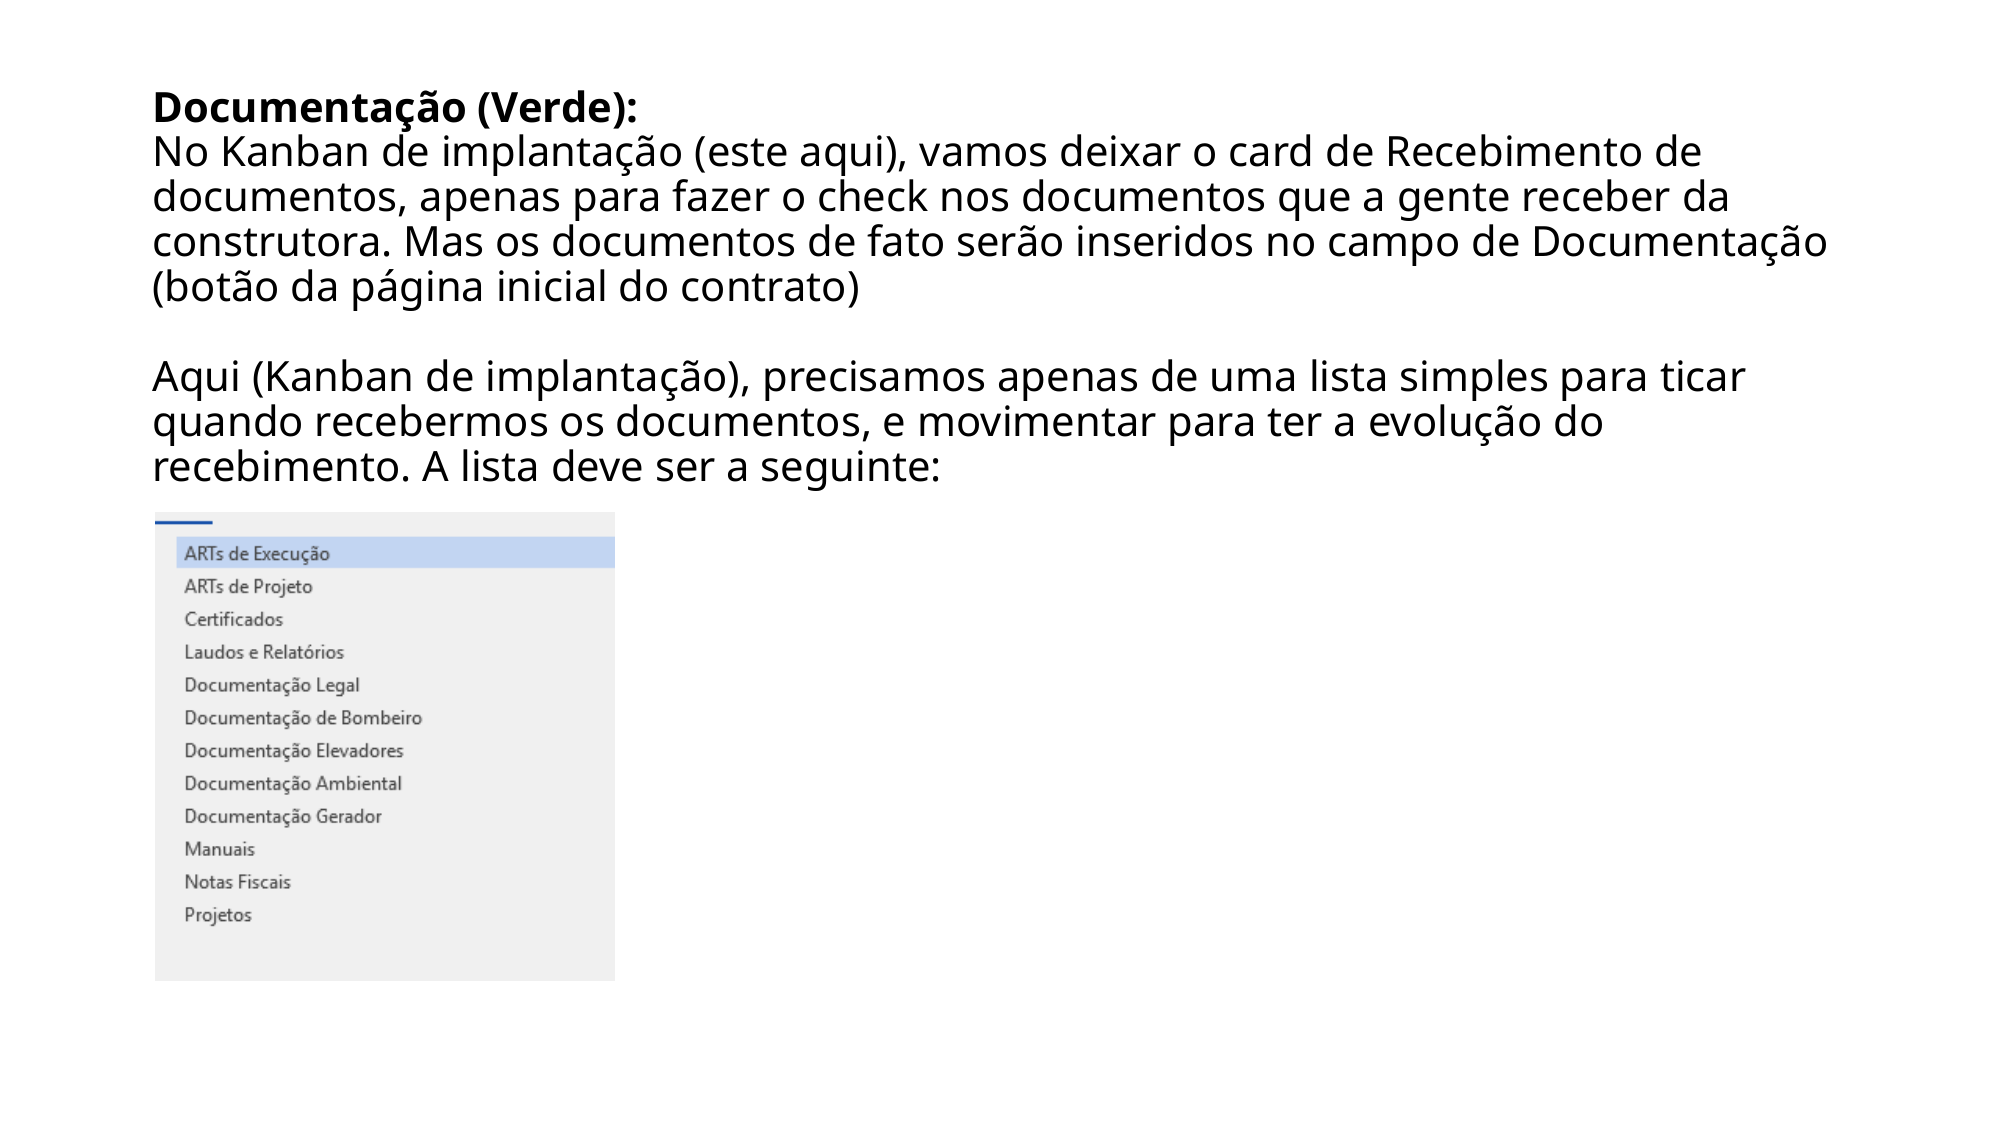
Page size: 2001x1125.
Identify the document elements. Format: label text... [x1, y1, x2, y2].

text_box No Kanban de implantação (este aqui), vamos deixar o card de Recebimento de documentos, apenas para fazer o check nos documentos que a gente receber da construtora. Mas os documentos de fato serão inseridos no campo de Documentação (botão da página inicial do contrato) Aqui (Kanban de implantação), precisamos apenas de uma lista simples para ticar quando recebermos os documentos, e movimentar para ter a evolução do recebimento. A lista deve ser a seguinte: [137, 143, 1863, 477]
title Documentação (Verde): [137, 60, 1863, 143]
picture [155, 512, 615, 981]
